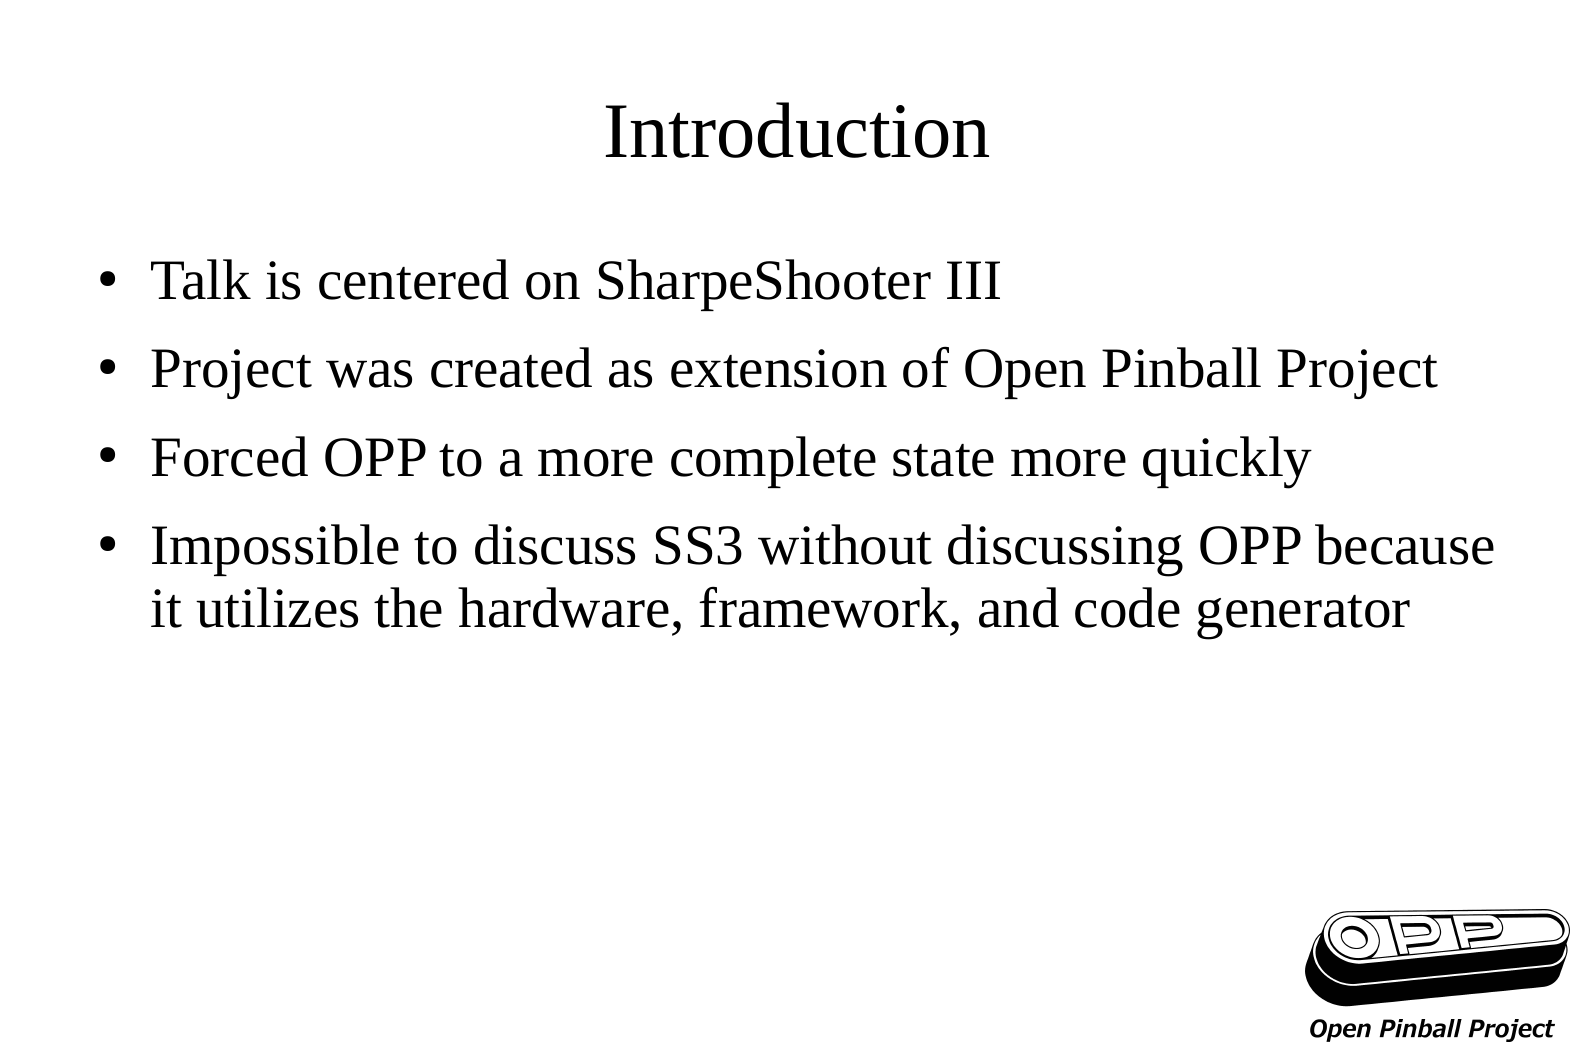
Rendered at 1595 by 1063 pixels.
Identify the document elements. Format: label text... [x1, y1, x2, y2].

picture [1305, 909, 1570, 1042]
list Talk is centered on SharpeShooter III Project was created as extension of Open Pinball Project Forced OPP to a more complete state more quickly Impossible to discuss SS3 without discussing OPP because it utilizes the hardware, framework, and code generator [79, 248, 1515, 951]
title Introduction [79, 42, 1515, 220]
